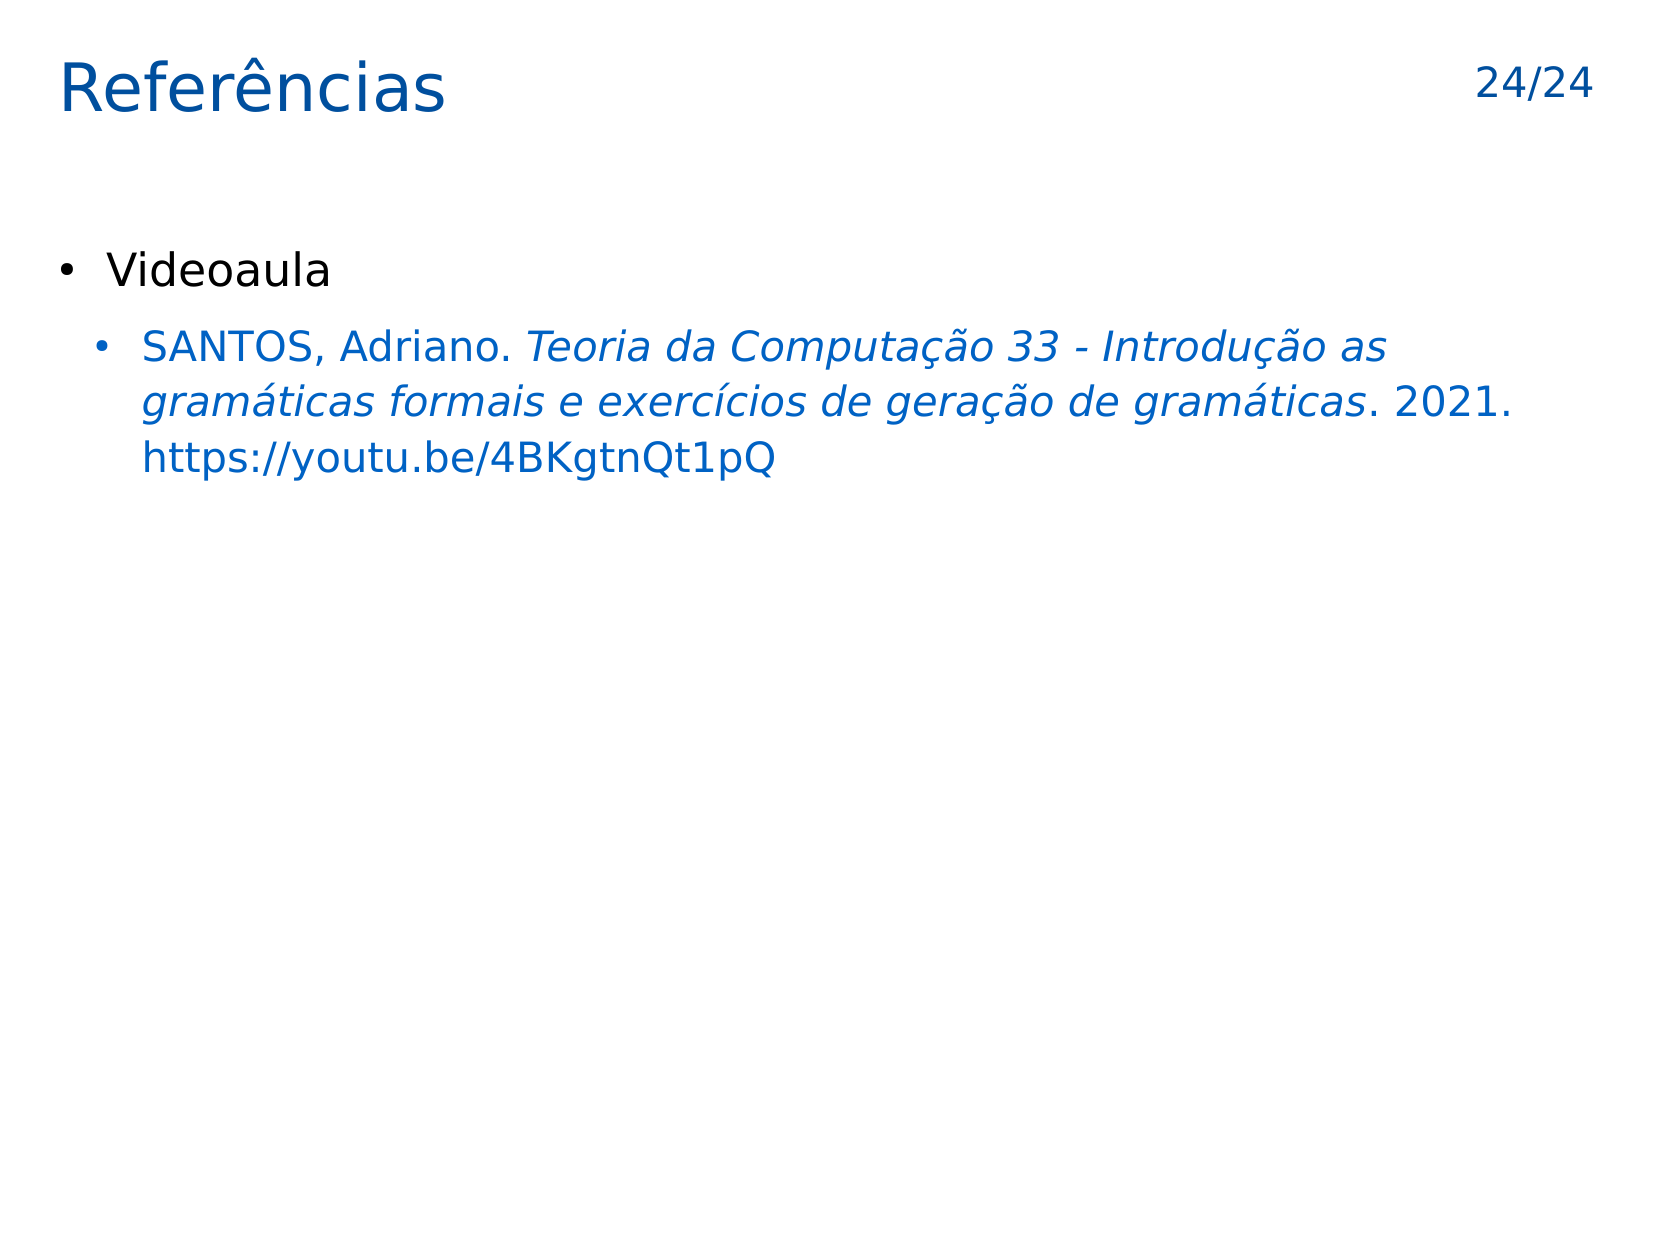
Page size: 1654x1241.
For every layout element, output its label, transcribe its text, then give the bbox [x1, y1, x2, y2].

title Referências [59, 29, 1625, 148]
list Videoaula SANTOS, Adriano. Teoria da Computação 33 - Introdução as gramáticas formais e exercícios de geração de gramáticas. 2021. https://youtu.be/4BKgtnQt1pQ [59, 236, 1595, 1211]
